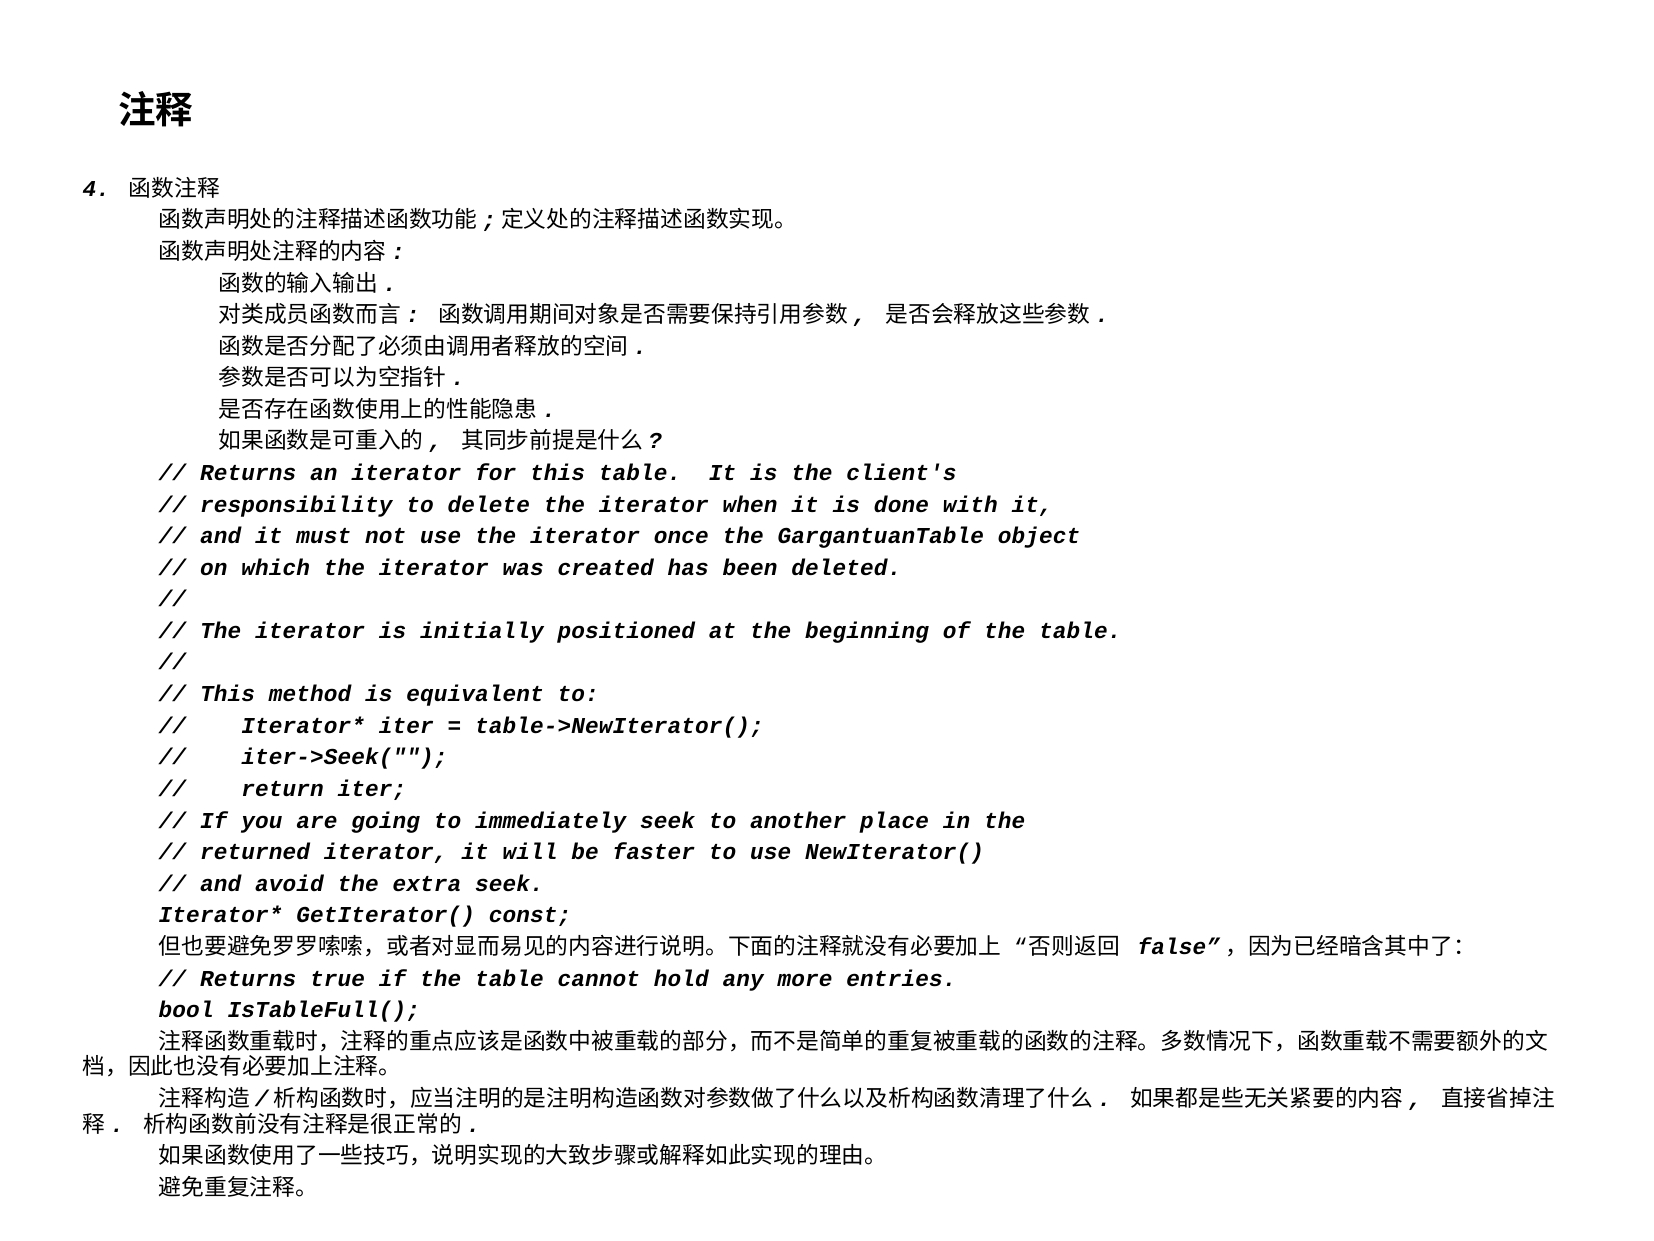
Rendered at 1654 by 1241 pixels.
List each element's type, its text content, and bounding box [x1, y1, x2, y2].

title 注释 [82, 49, 485, 166]
list 4. 函数注释 函数声明处的注释描述函数功能;定义处的注释描述函数实现。 函数声明处注释的内容: 函数的输入输出. 对类成员函数而言: 函数调用期间对象是否需要保持引用参数, 是否会释放这些参数. 函数是否分配了必须由调用者释放的空间. 参数是否可以为空指针. 是否存在函数使用上的性能隐患. 如果函数是可重入的, 其同步前提是什么? // Returns an iterator for this table. It is the client's // responsibility to delete the iterator when it is done with it, // and it must not use the iterator once the GargantuanTable object // on which the iterator was created has been deleted. // // The iterator is initially positioned at the beginning of the table. // // This method is equivalent to: // Iterator* iter = table->NewIterator(); // iter->Seek(""); // return iter; // If you are going to immediately seek to another place in the // returned iterator, it will be faster to use NewIterator() // and avoid the extra seek. Iterator* GetIterator() const; 但也要避免罗罗嗦嗦，或者对显而易见的内容进行说明。下面的注释就没有必要加上 “否则返回 false”，因为已经暗含其中了： // Returns true if the table cannot hold any more entries. bool IsTableFull(); 注释函数重载时，注释的重点应该是函数中被重载的部分，而不是简单的重复被重载的函数的注释。多数情况下，函数重载不需要额外的文档，因此也没有必要加上注释。 注释构造/析构函数时，应当注明的是注明构造函数对参数做了什么以及析构函数清理了什么. 如果都是些无关紧要的内容, 直接省掉注释. 析构函数前没有注释是很正常的. 如果函数使用了一些技巧，说明实现的大致步骤或解释如此实现的理由。 避免重复注释。 [82, 177, 1571, 1205]
